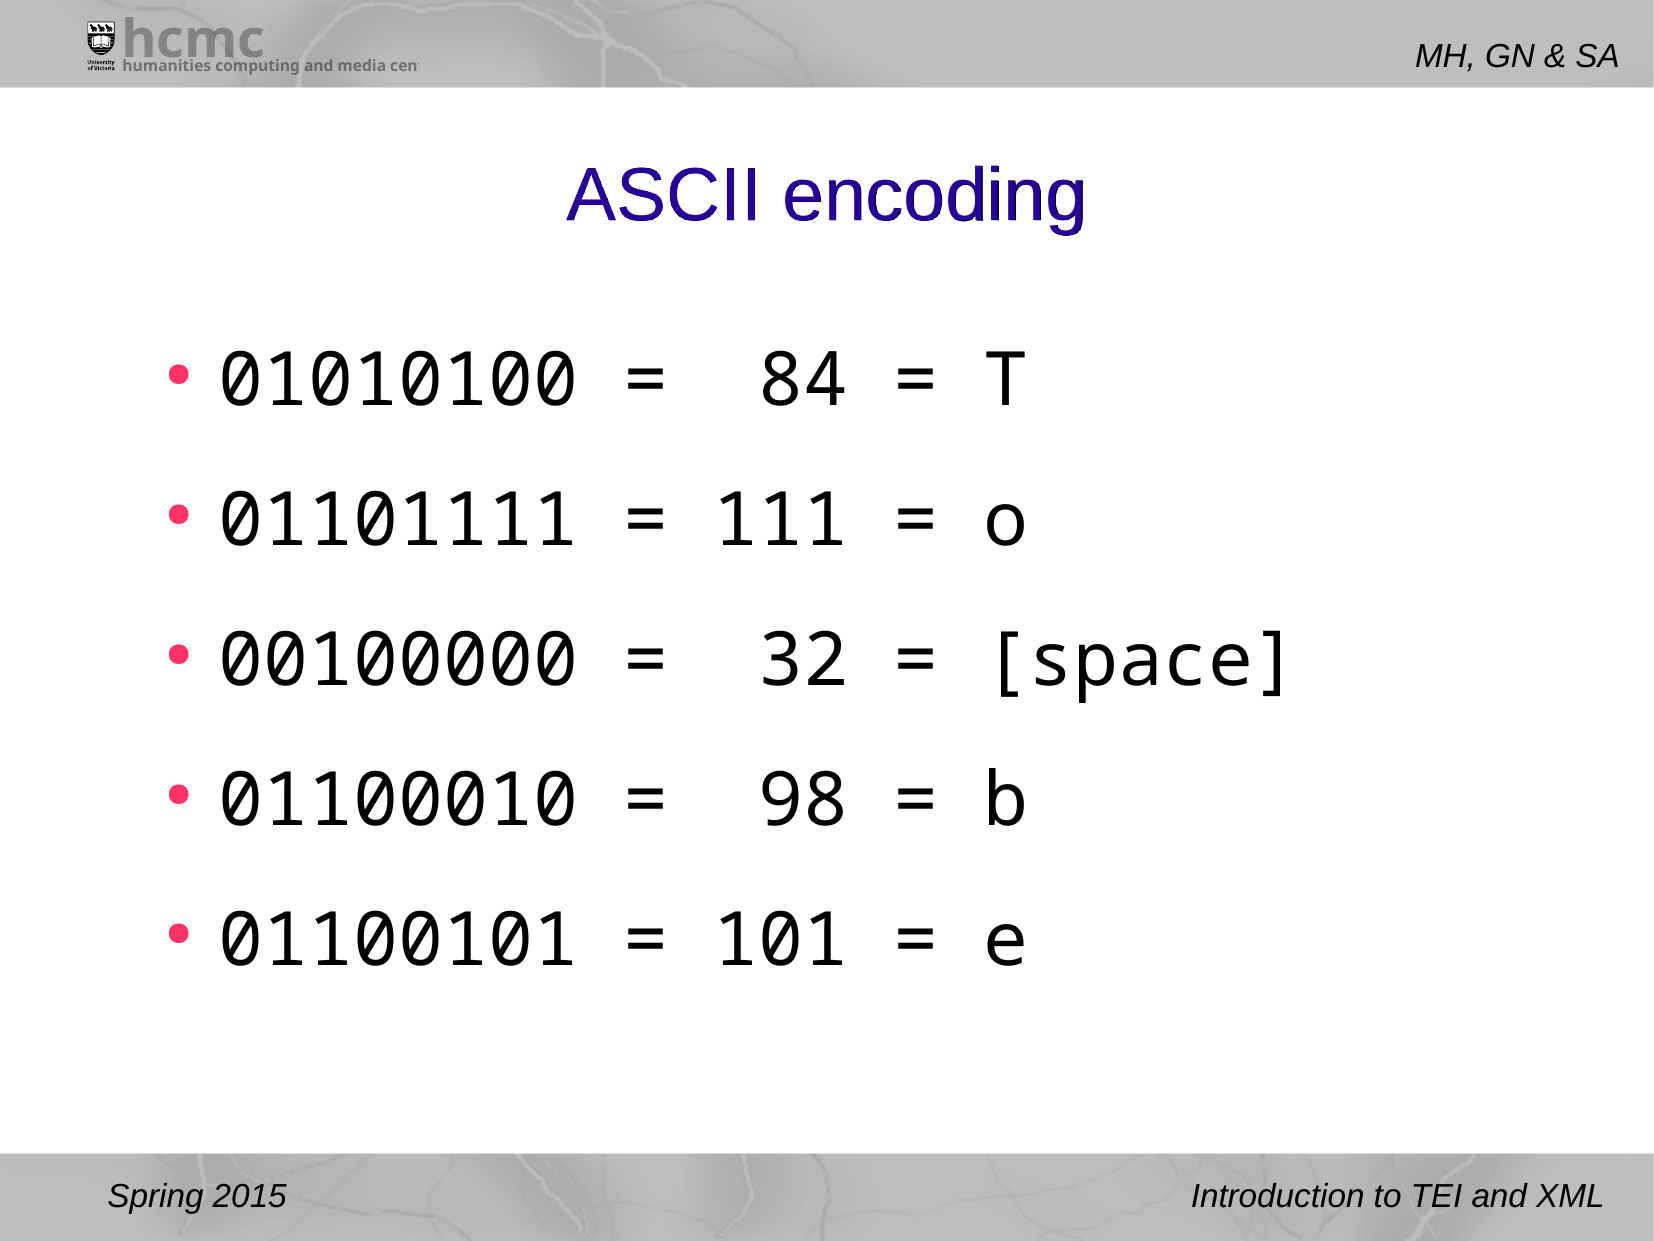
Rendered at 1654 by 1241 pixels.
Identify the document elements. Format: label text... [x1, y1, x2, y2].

list 01010100 = 84 = T 01101111 = 111 = o 00100000 = 32 = [space] 01100010 = 98 = b 01100101 = 101 = e [147, 325, 1506, 1045]
title ASCII encoding [118, 90, 1536, 298]
picture [0, 0, 1654, 1241]
